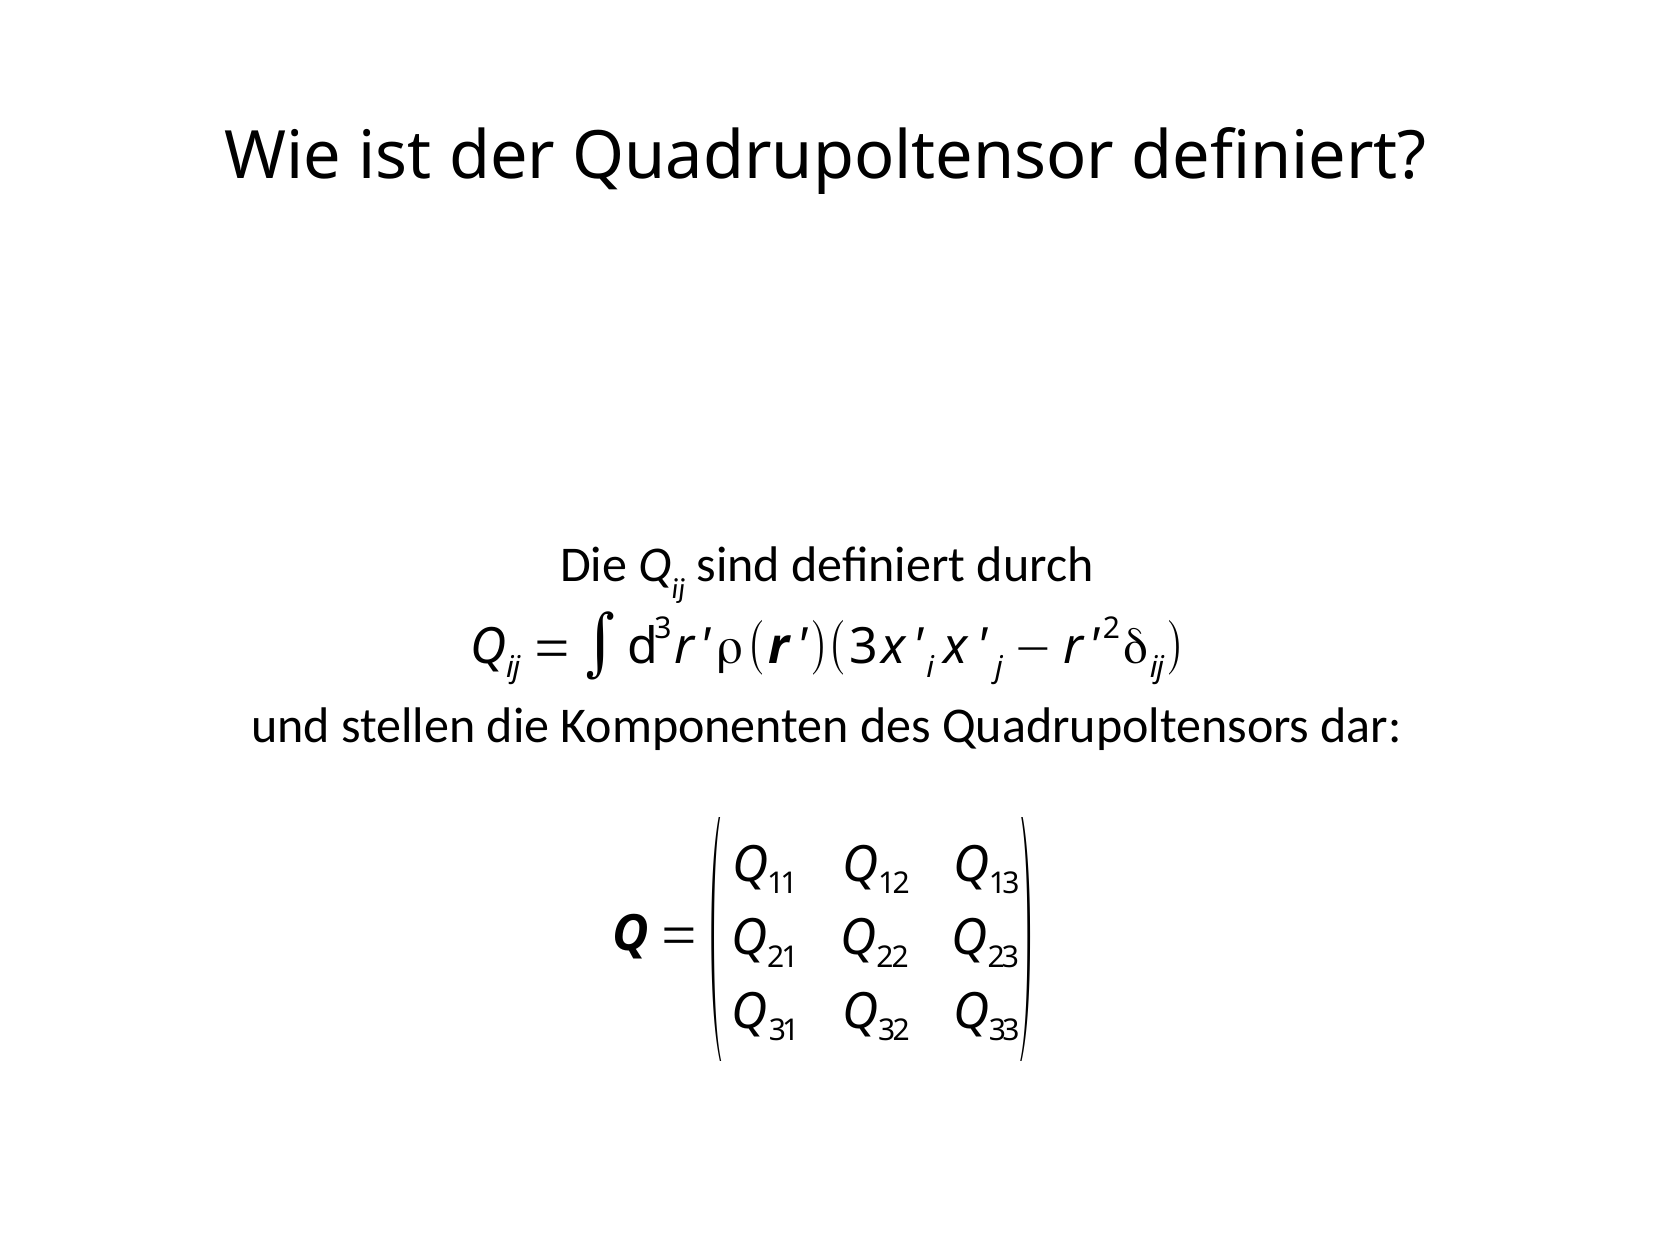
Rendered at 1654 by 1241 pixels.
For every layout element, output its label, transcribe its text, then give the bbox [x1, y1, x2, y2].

title Wie ist der Quadrupoltensor definiert? [82, 49, 1571, 257]
subtitle Die Qij sind definiert durch und stellen die Komponenten des Quadrupoltensors dar: [82, 290, 1571, 1010]
chart [463, 608, 1190, 685]
chart [606, 817, 1048, 1061]
